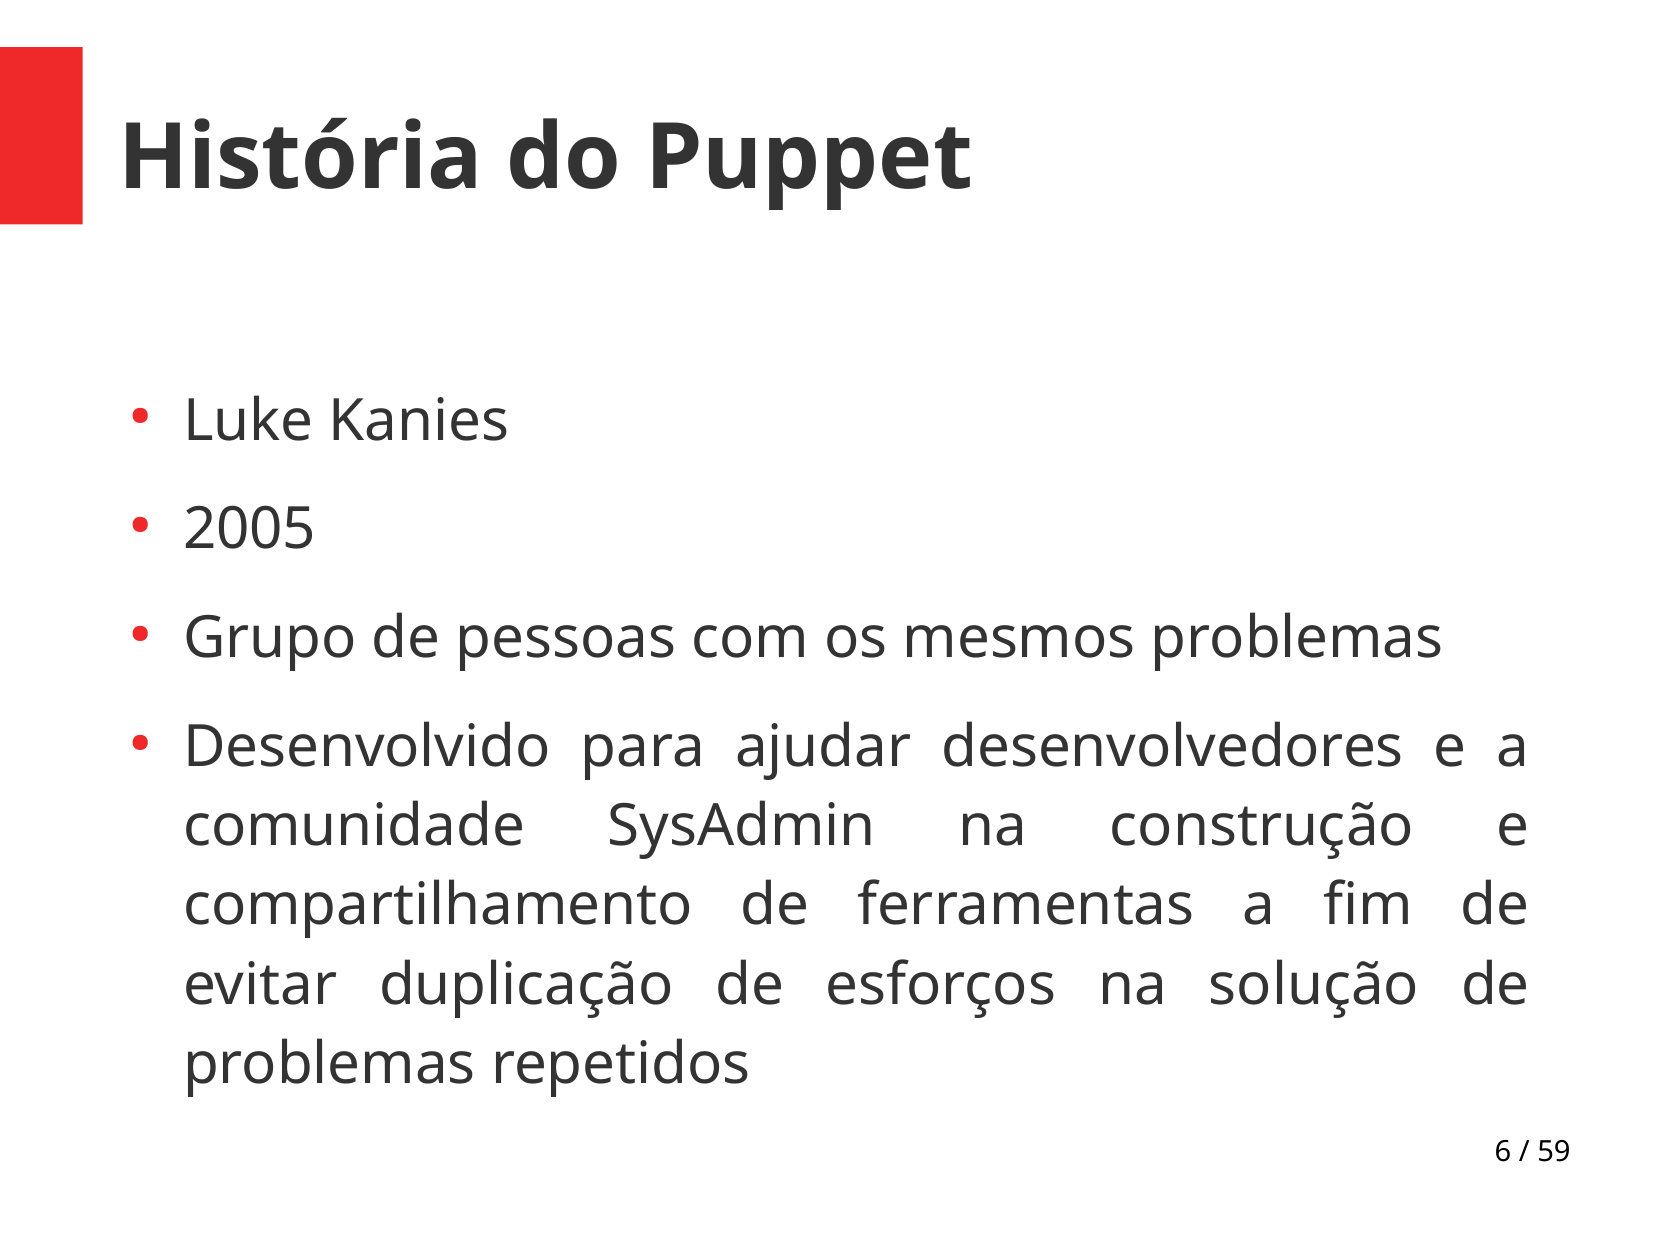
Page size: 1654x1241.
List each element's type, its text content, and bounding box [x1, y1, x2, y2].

title História do Puppet [118, 49, 1571, 257]
list Luke Kanies 2005 Grupo de pessoas com os mesmos problemas Desenvolvido para ajudar desenvolvedores e a comunidade SysAdmin na construção e compartilhamento de ferramentas a fim de evitar duplicação de esforços na solução de problemas repetidos [112, 377, 1530, 1098]
